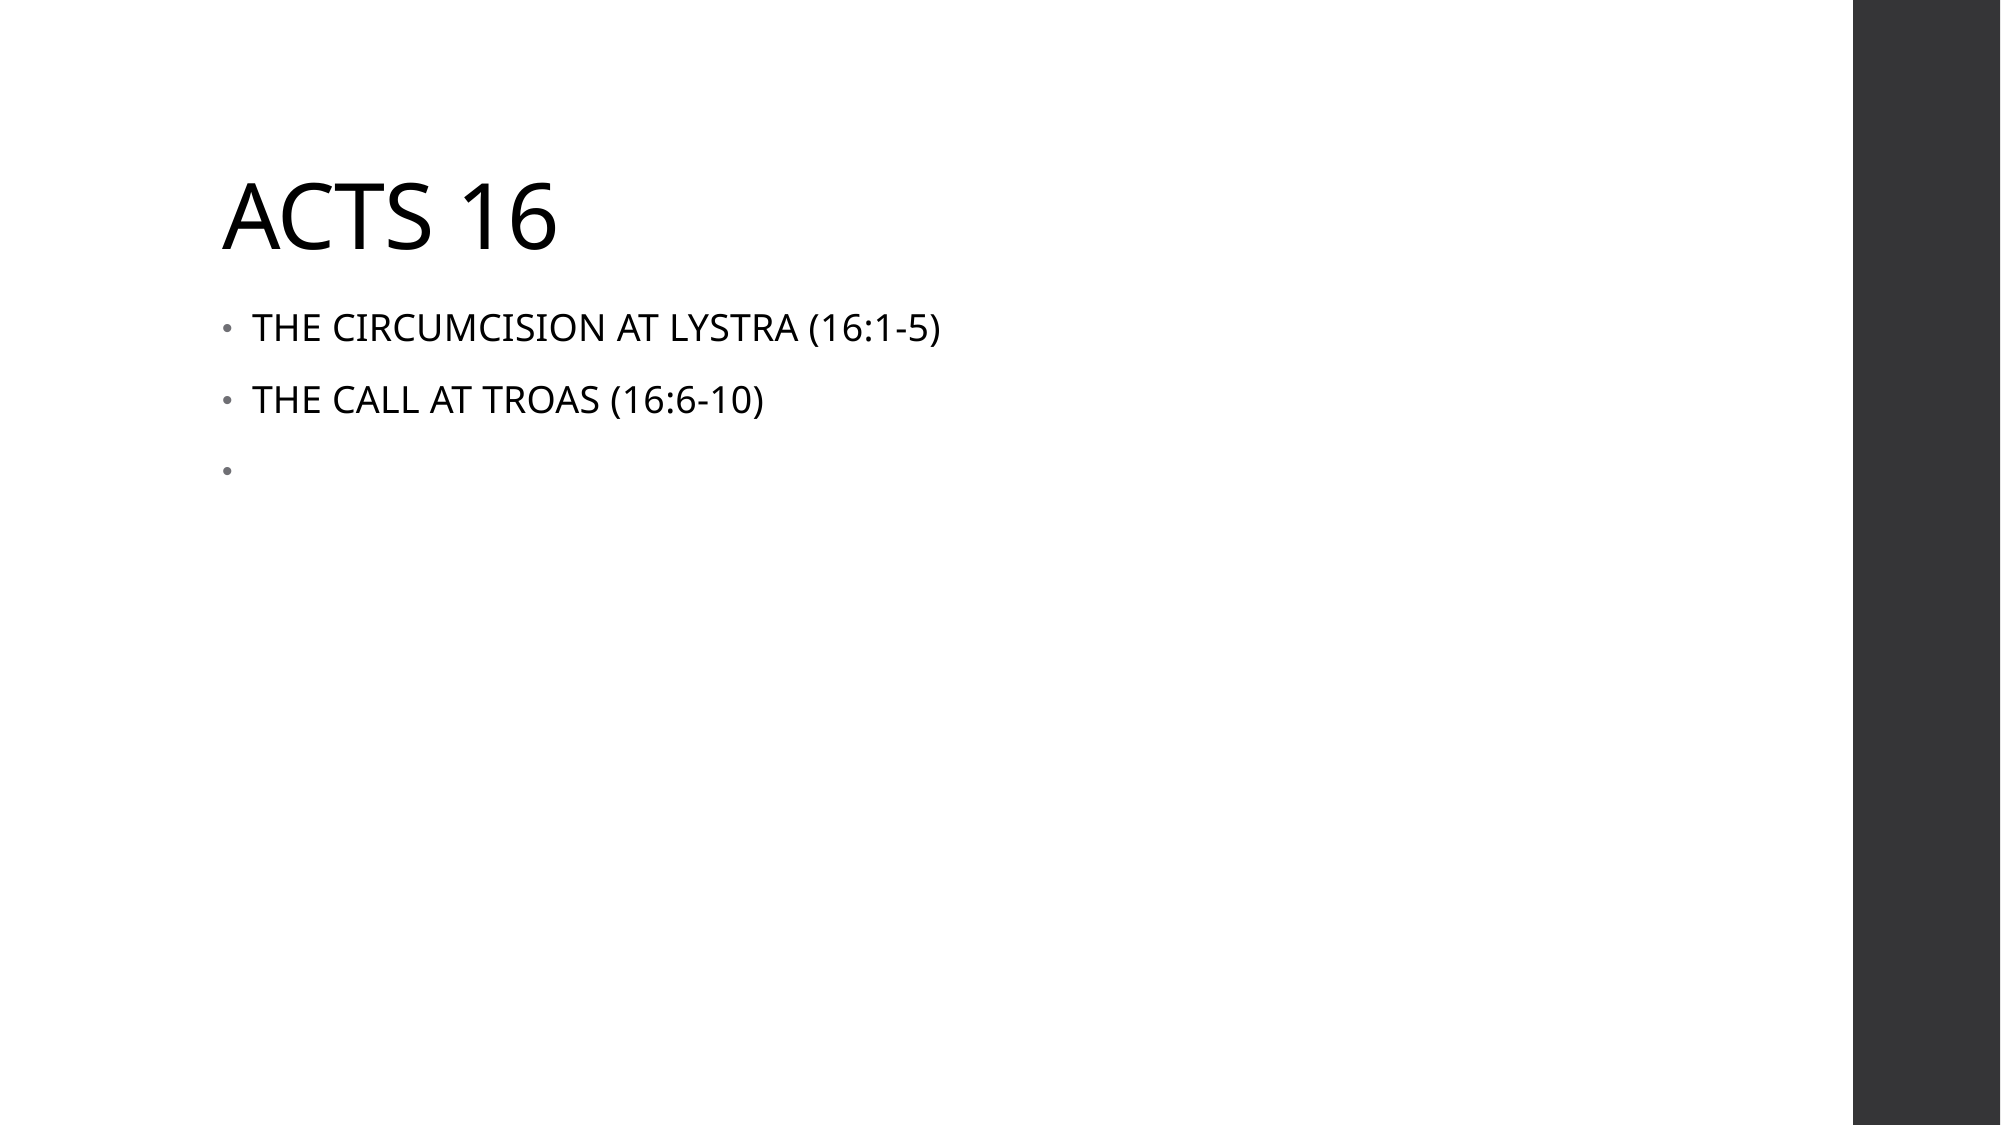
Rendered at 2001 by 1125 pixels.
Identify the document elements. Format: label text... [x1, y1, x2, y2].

list THE CIRCUMCISION AT LYSTRA (16:1-5) THE CALL AT TROAS (16:6-10) [206, 299, 1617, 1014]
title ACTS 16 [206, 60, 1797, 278]
